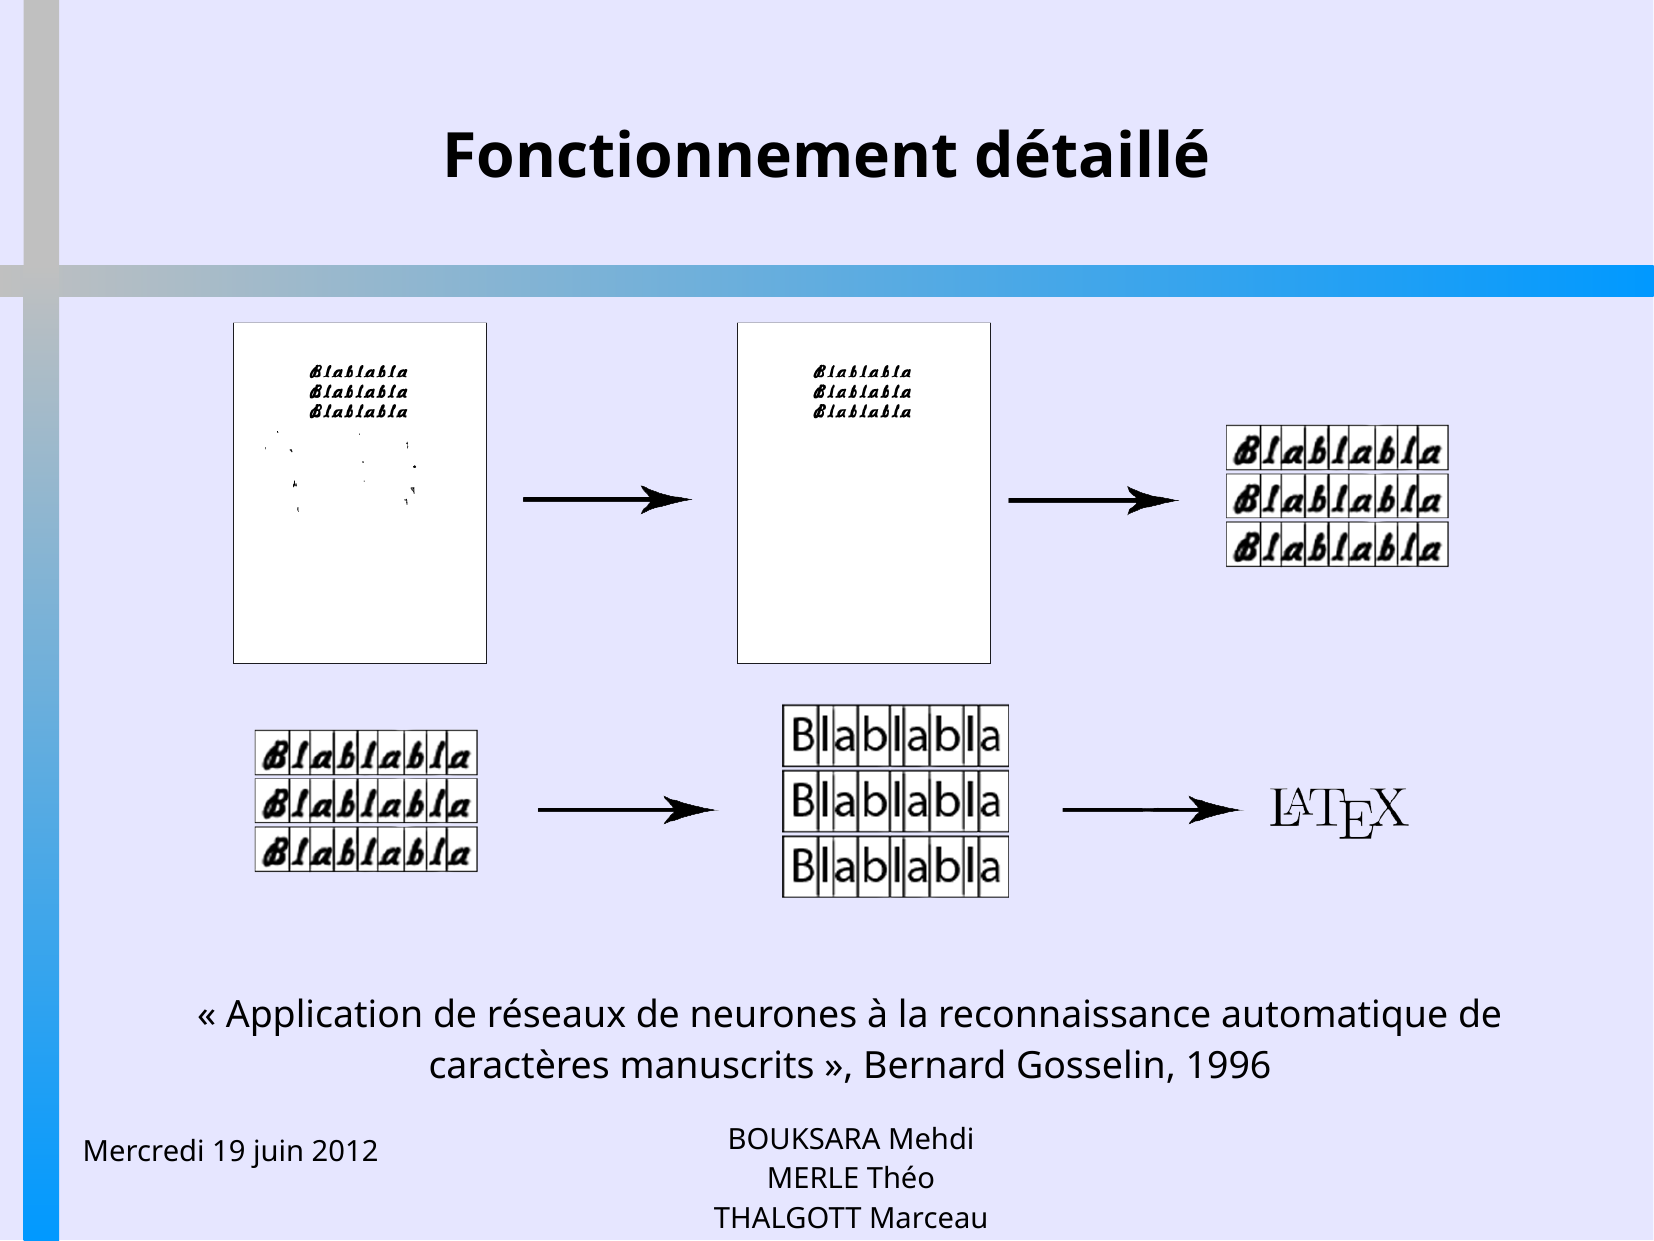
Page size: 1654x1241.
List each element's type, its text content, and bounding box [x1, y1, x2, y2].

picture [200, 236, 1489, 980]
title Fonctionnement détaillé [82, 49, 1571, 257]
text_box « Application de réseaux de neurones à la reconnaissance automatique de caractères manuscrits », Bernard Gosselin, 1996 [165, 980, 1536, 1089]
